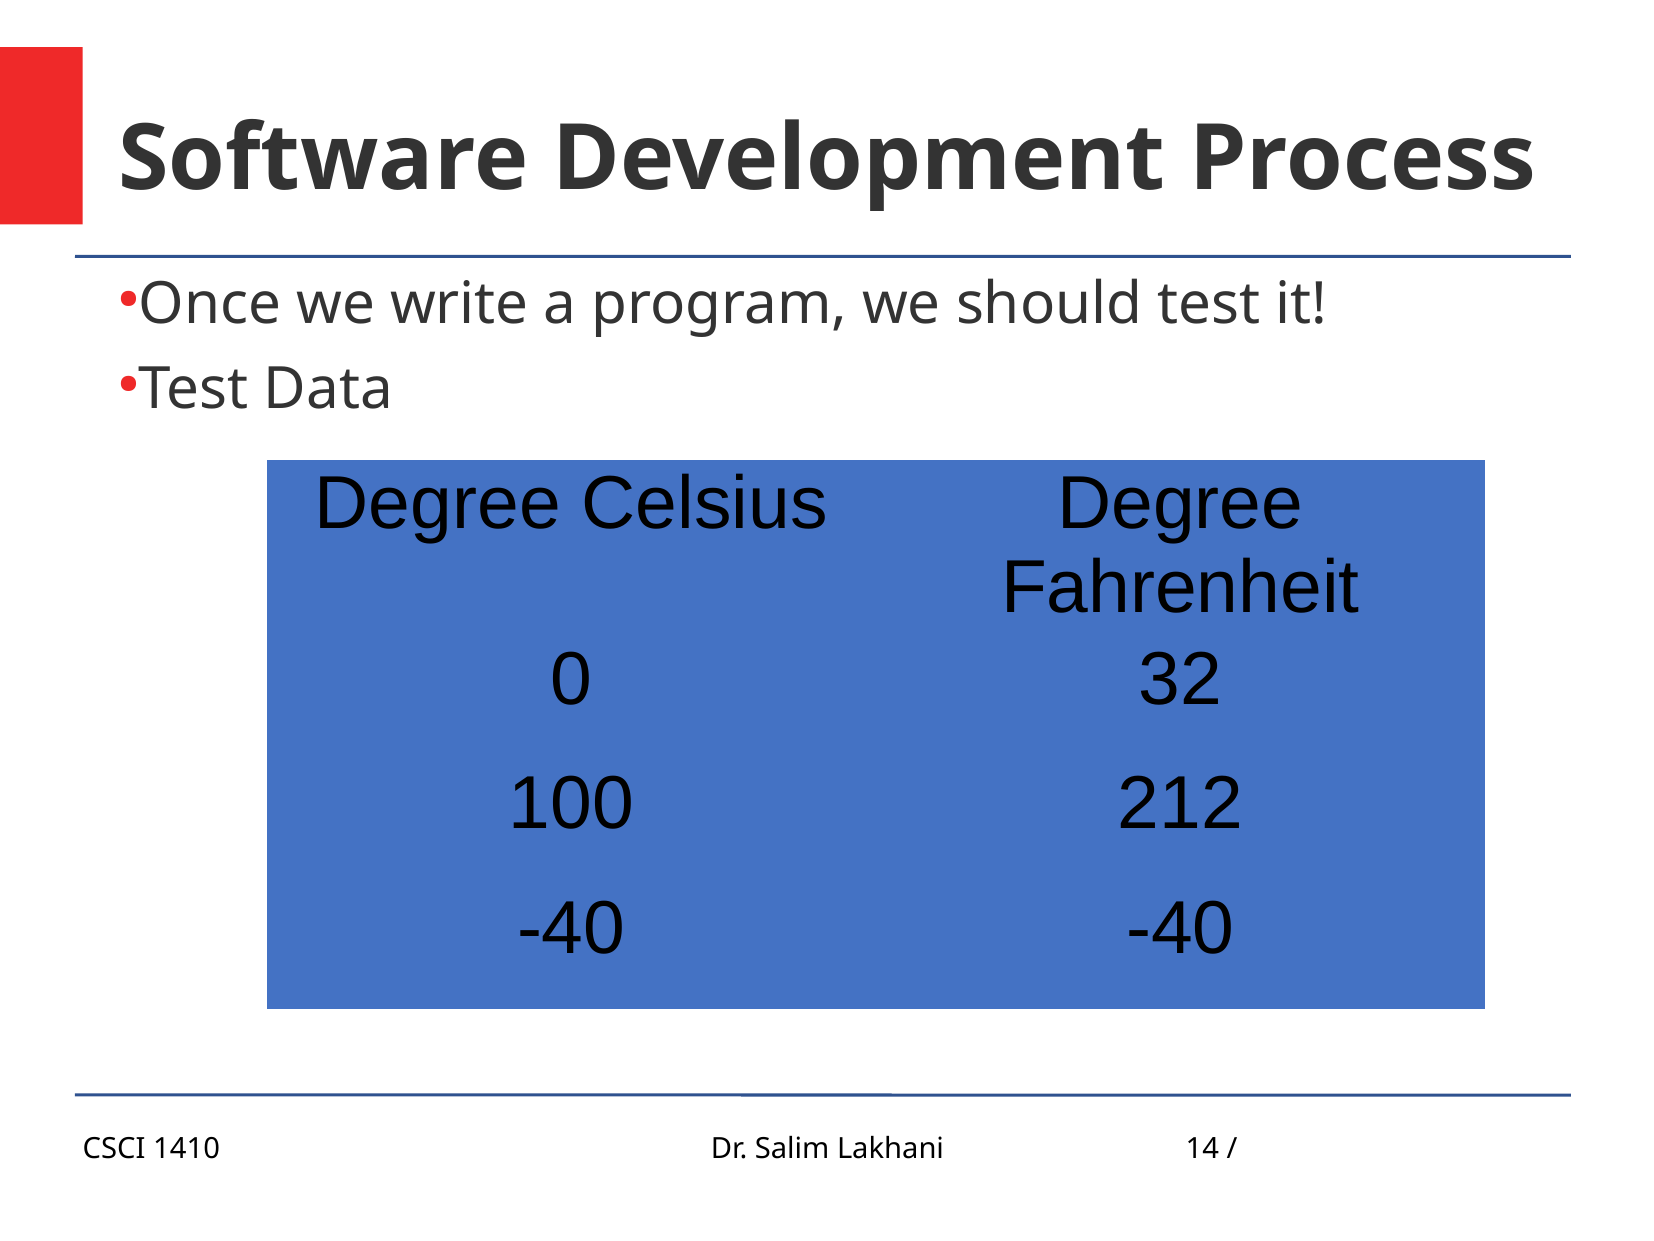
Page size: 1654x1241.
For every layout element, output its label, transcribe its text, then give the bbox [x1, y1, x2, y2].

table_cell 100 [267, 761, 876, 885]
table_cell -40 [876, 885, 1485, 1009]
list Once we write a program, we should test it! Test Data [118, 265, 1536, 1081]
table_cell 0 [267, 637, 876, 761]
table_cell -40 [267, 885, 876, 1009]
table_header Degree Celsius [267, 460, 876, 637]
table_cell 212 [876, 761, 1485, 885]
text_box CSCI 1410 [82, 1129, 468, 1216]
table_header Degree Fahrenheit [876, 460, 1485, 637]
text_box / [1185, 1129, 1571, 1216]
title Software Development Process [118, 49, 1571, 257]
text_box Dr. Salim Lakhani [565, 1129, 1090, 1216]
table_cell 32 [876, 637, 1485, 761]
